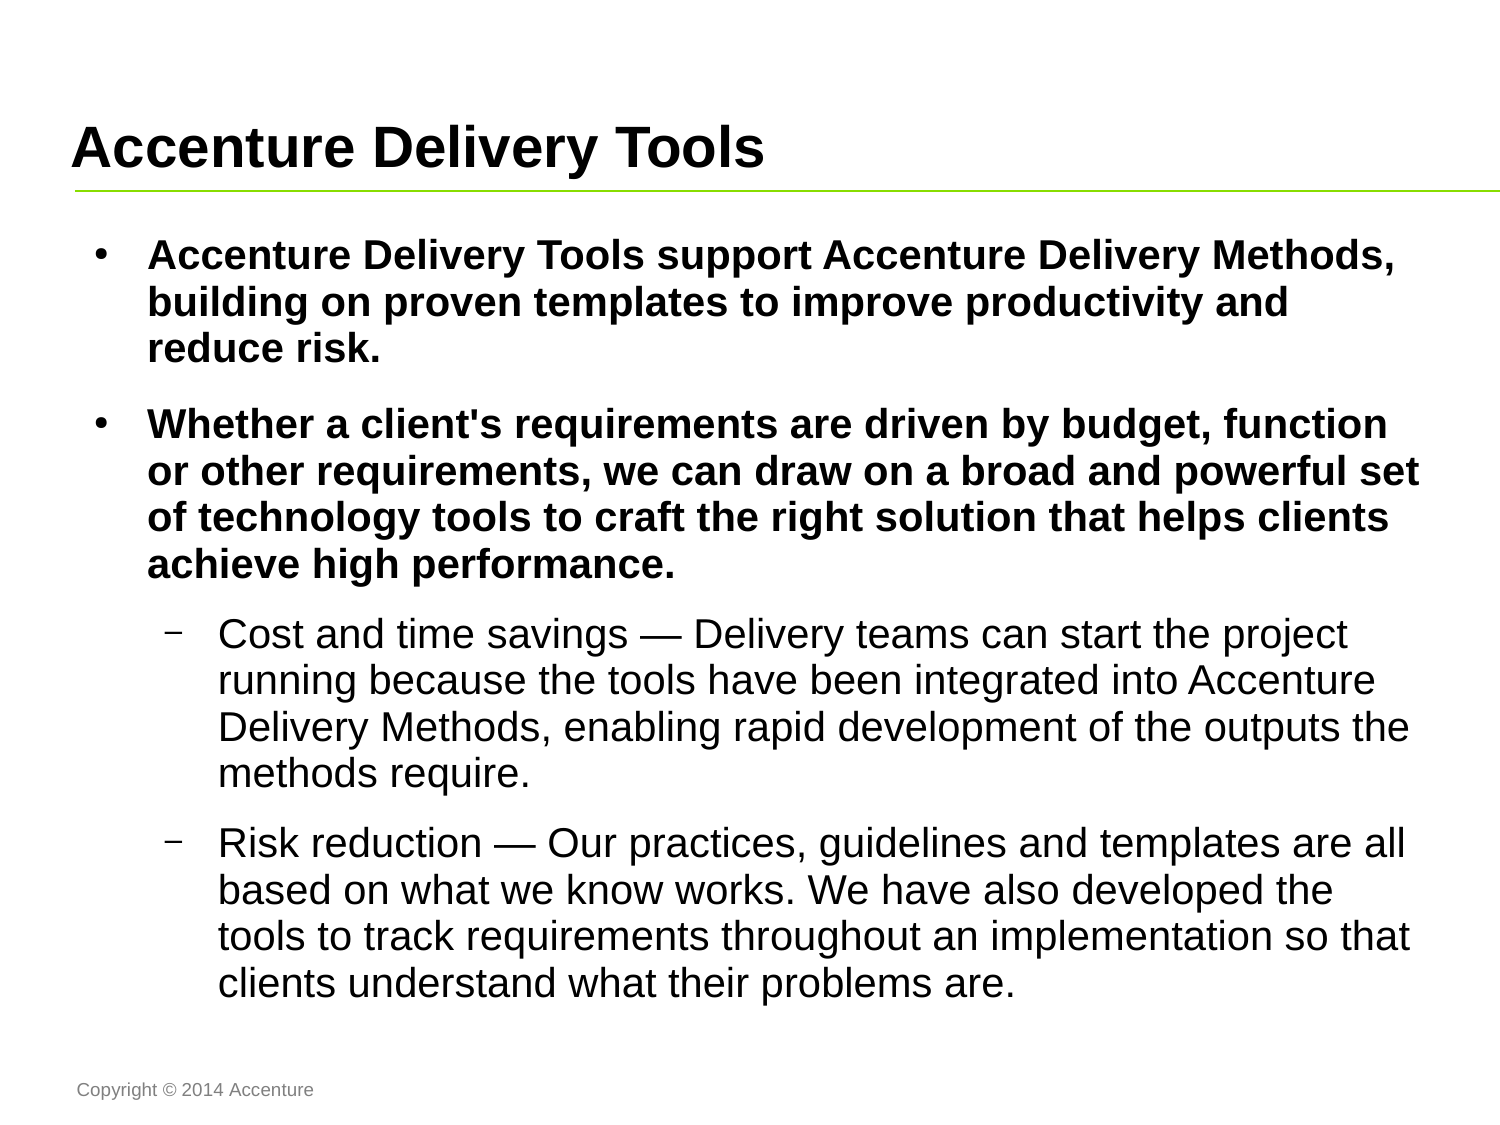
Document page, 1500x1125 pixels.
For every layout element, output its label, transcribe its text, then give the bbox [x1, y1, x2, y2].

title Accenture Delivery Tools [70, 82, 1497, 212]
list Accenture Delivery Tools support Accenture Delivery Methods, building on proven templates to improve productivity and reduce risk. Whether a client's requirements are driven by budget, function or other requirements, we can draw on a broad and powerful set of technology tools to craft the right solution that helps clients achieve high performance. Cost and time savings — Delivery teams can start the project running because the tools have been integrated into Accenture Delivery Methods, enabling rapid development of the outputs the methods require. Risk reduction — Our practices, guidelines and templates are all based on what we know works. We have also developed the tools to track requirements throughout an implementation so that clients understand what their problems are. [76, 231, 1427, 1057]
